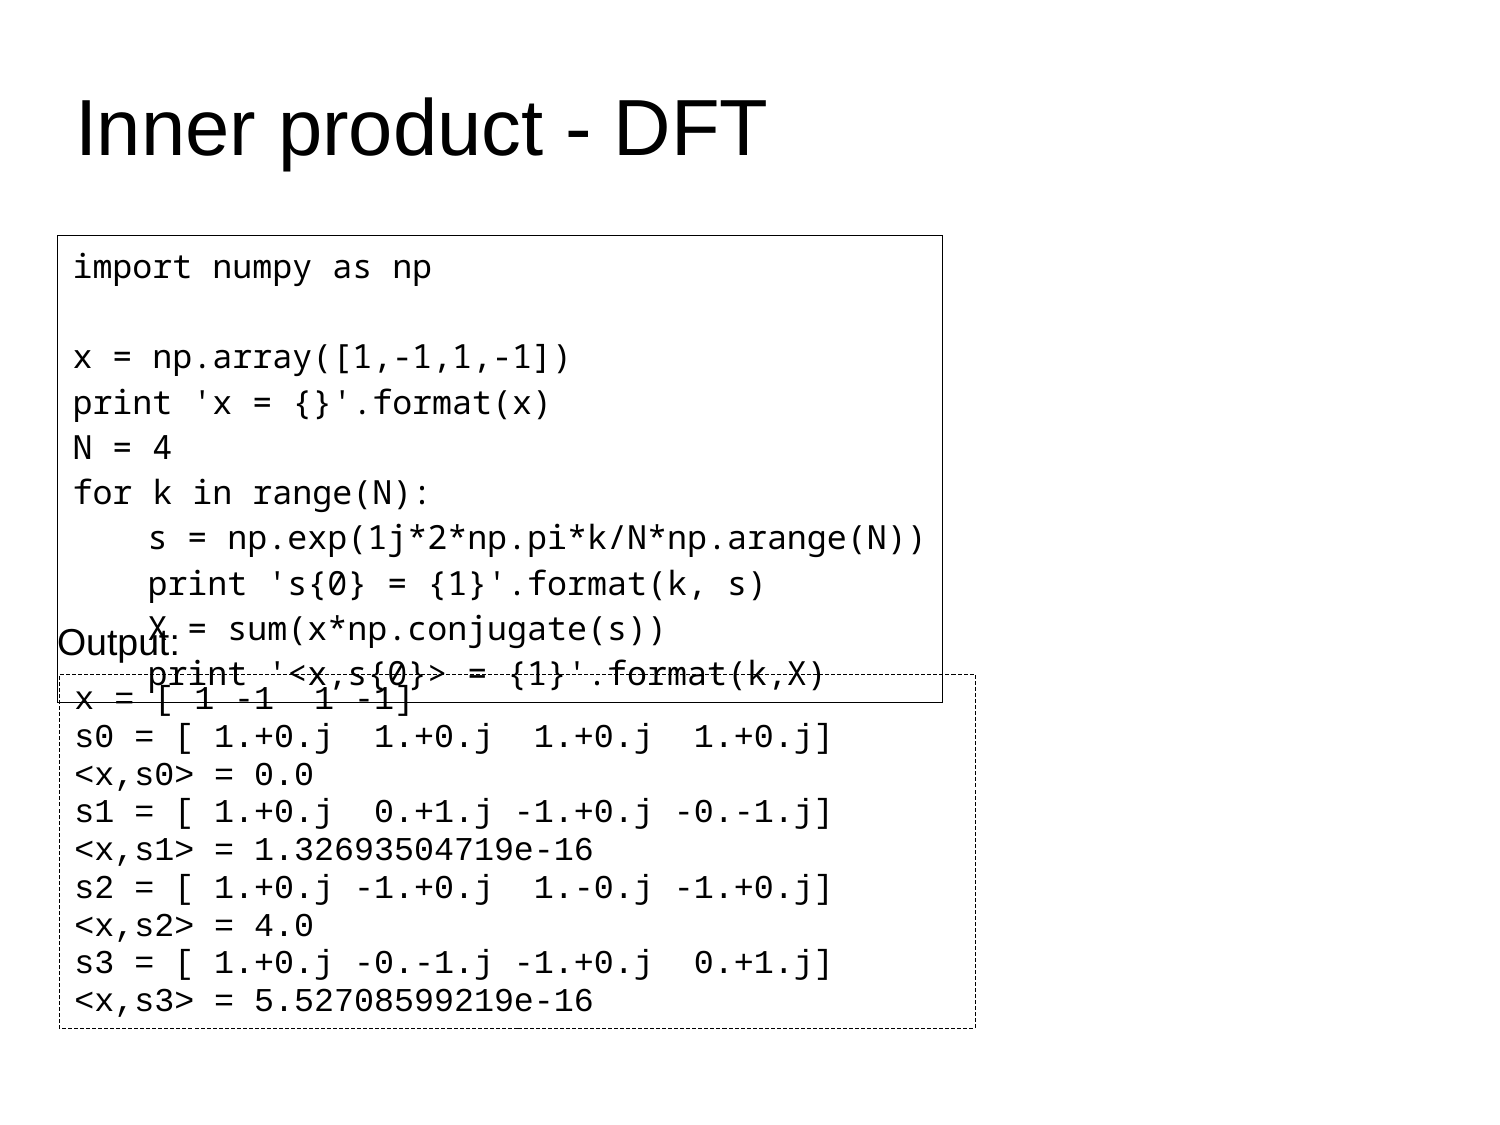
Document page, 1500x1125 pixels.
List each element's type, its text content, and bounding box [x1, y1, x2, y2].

title Inner product - DFT [75, 44, 1425, 211]
text_box import numpy as np x = np.array([1,-1,1,-1]) print 'x = {}'.format(x) N = 4 for k in range(N): s = np.exp(1j*2*np.pi*k/N*np.arange(N)) print 's{0} = {1}'.format(k, s) X = sum(x*np.conjugate(s)) print '<x,s{0}> = {1}'.format(k,X) [57, 235, 942, 583]
text_box Output: [42, 614, 196, 672]
text_box x = [ 1 -1 1 -1] s0 = [ 1.+0.j 1.+0.j 1.+0.j 1.+0.j] <x,s0> = 0.0 s1 = [ 1.+0.j 0.+1.j -1.+0.j -0.-1.j] <x,s1> = 1.32693504719e-16 s2 = [ 1.+0.j -1.+0.j 1.-0.j -1.+0.j] <x,s2> = 4.0 s3 = [ 1.+0.j -0.-1.j -1.+0.j 0.+1.j] <x,s3> = 5.52708599219e-16 [59, 674, 976, 1029]
